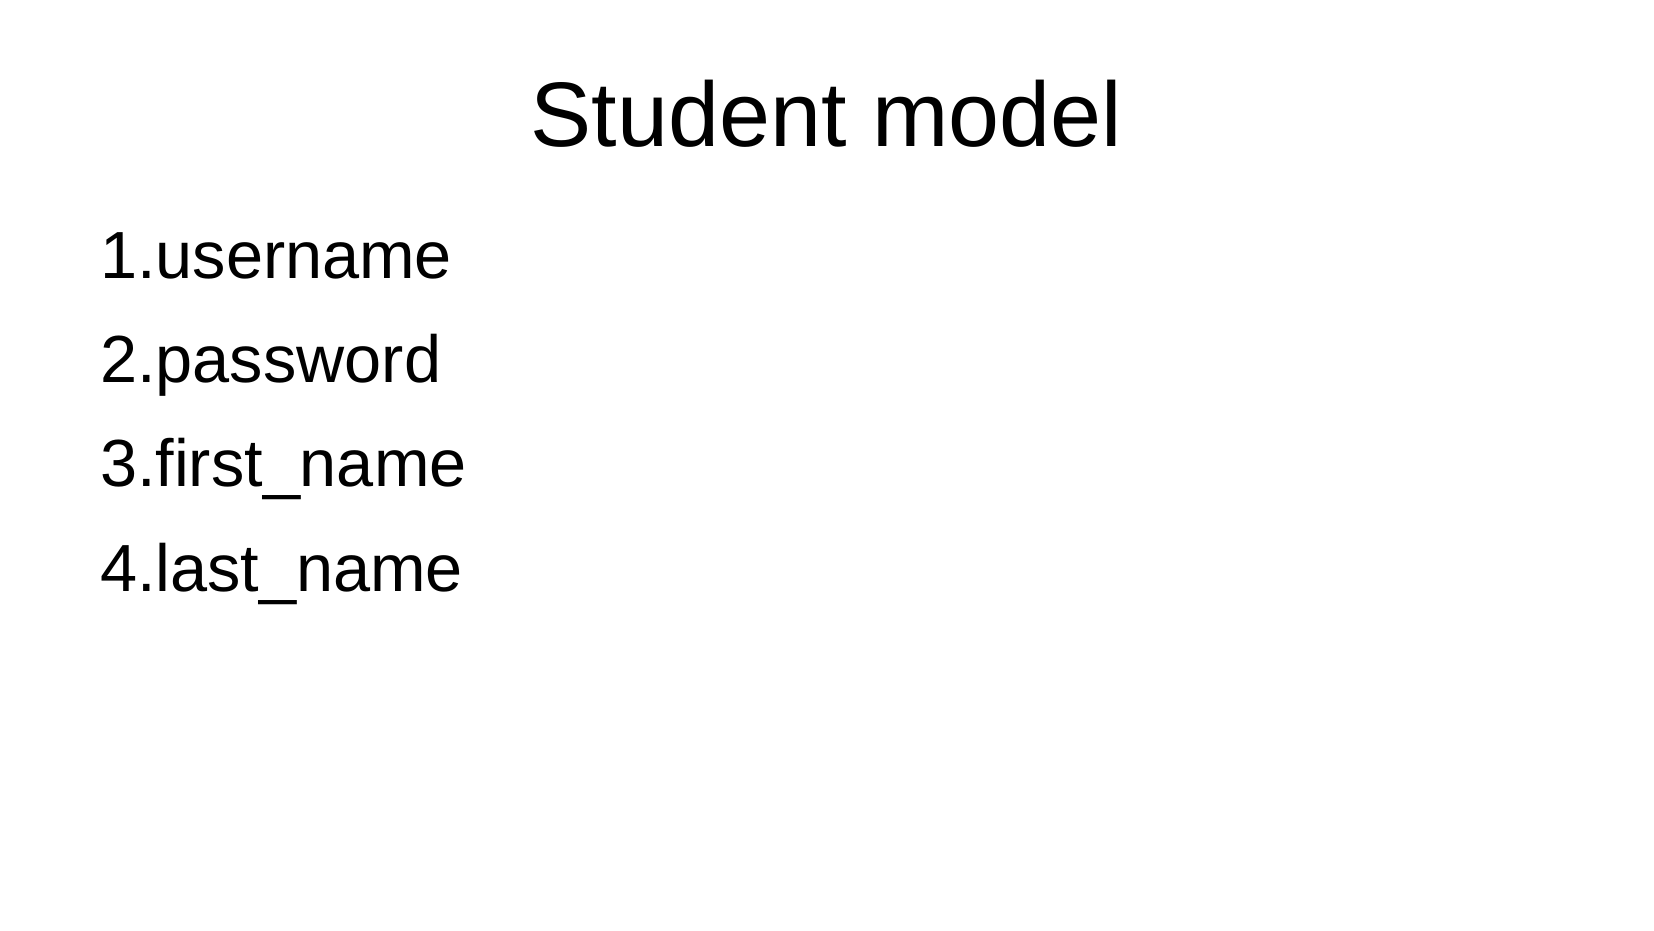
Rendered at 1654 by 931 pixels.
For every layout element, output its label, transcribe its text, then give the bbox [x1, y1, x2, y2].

list username password first_name last_name [82, 217, 1571, 758]
title Student model [82, 37, 1571, 193]
